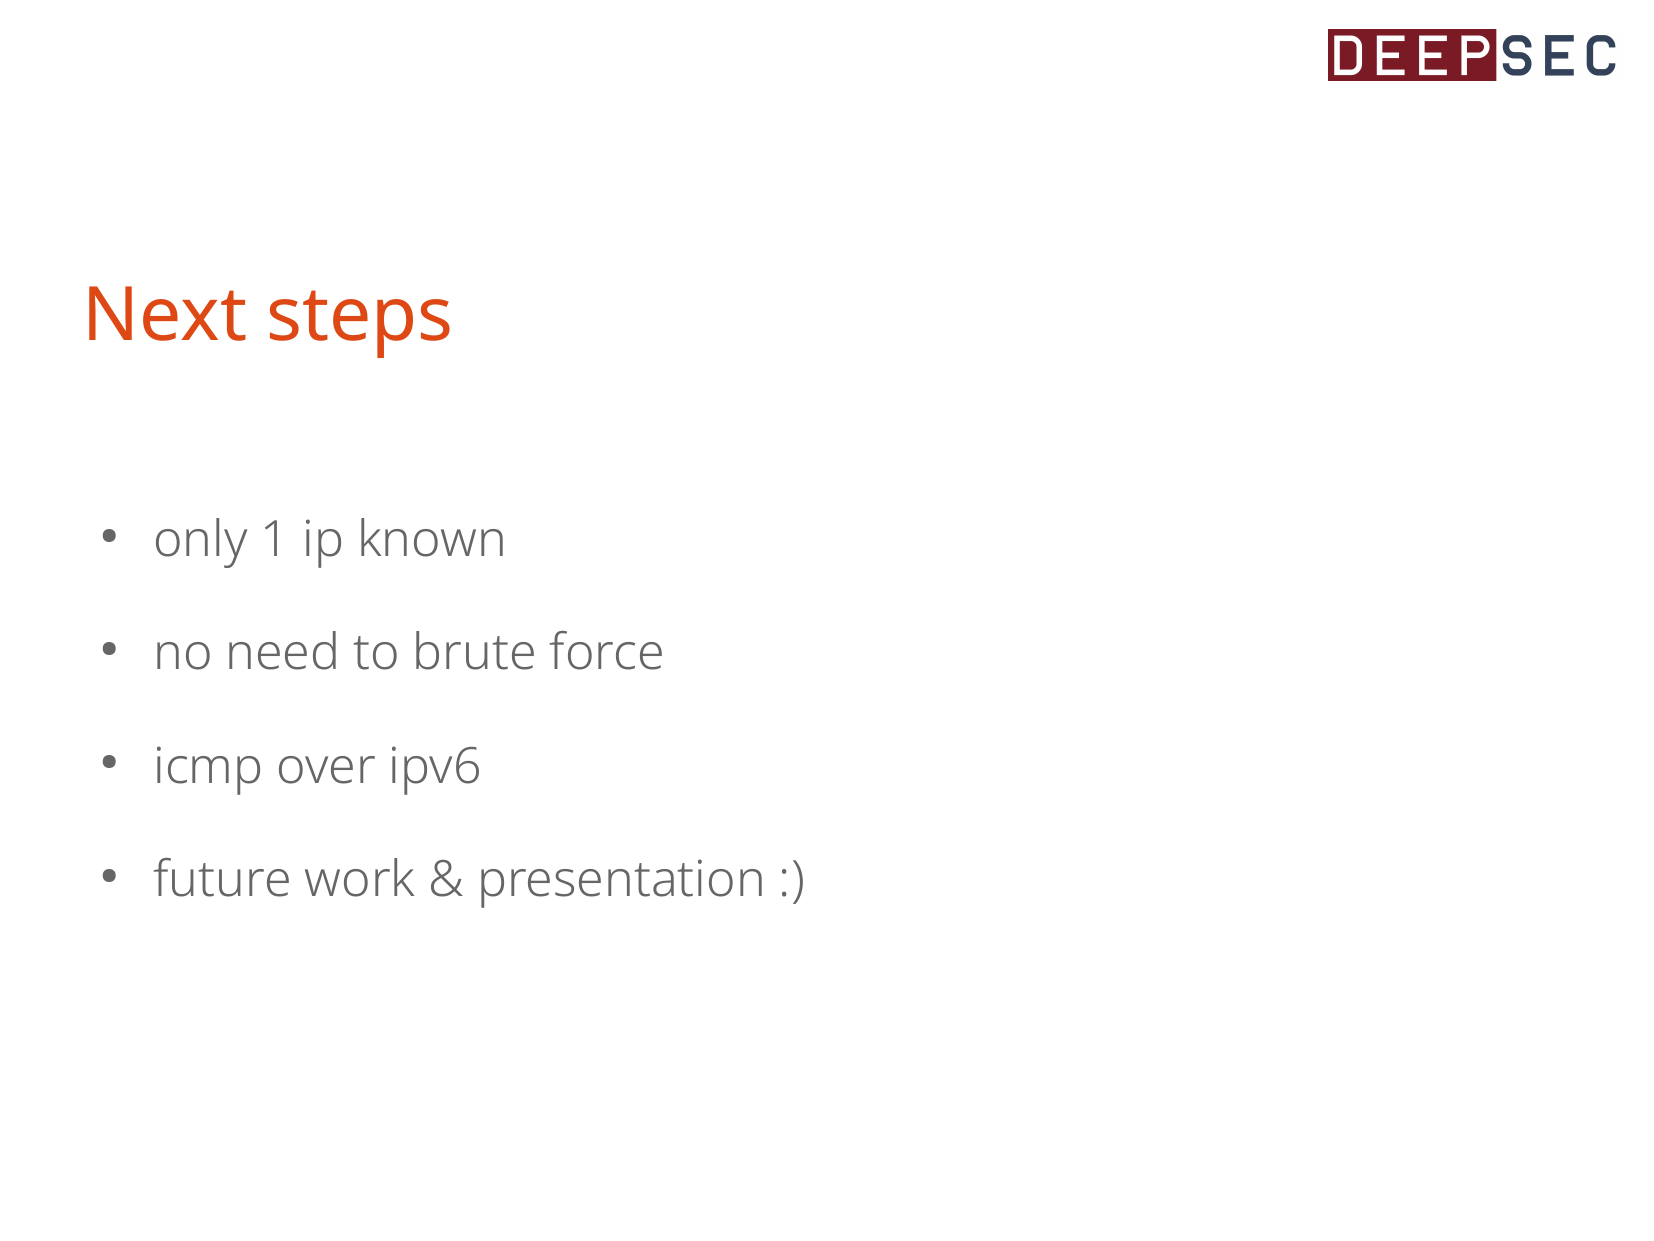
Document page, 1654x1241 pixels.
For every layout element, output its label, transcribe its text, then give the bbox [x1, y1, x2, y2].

picture [1328, 29, 1623, 81]
list only 1 ip known no need to brute force icmp over ipv6 future work & presentation :) [82, 389, 1571, 1093]
title Next steps [82, 248, 1571, 375]
